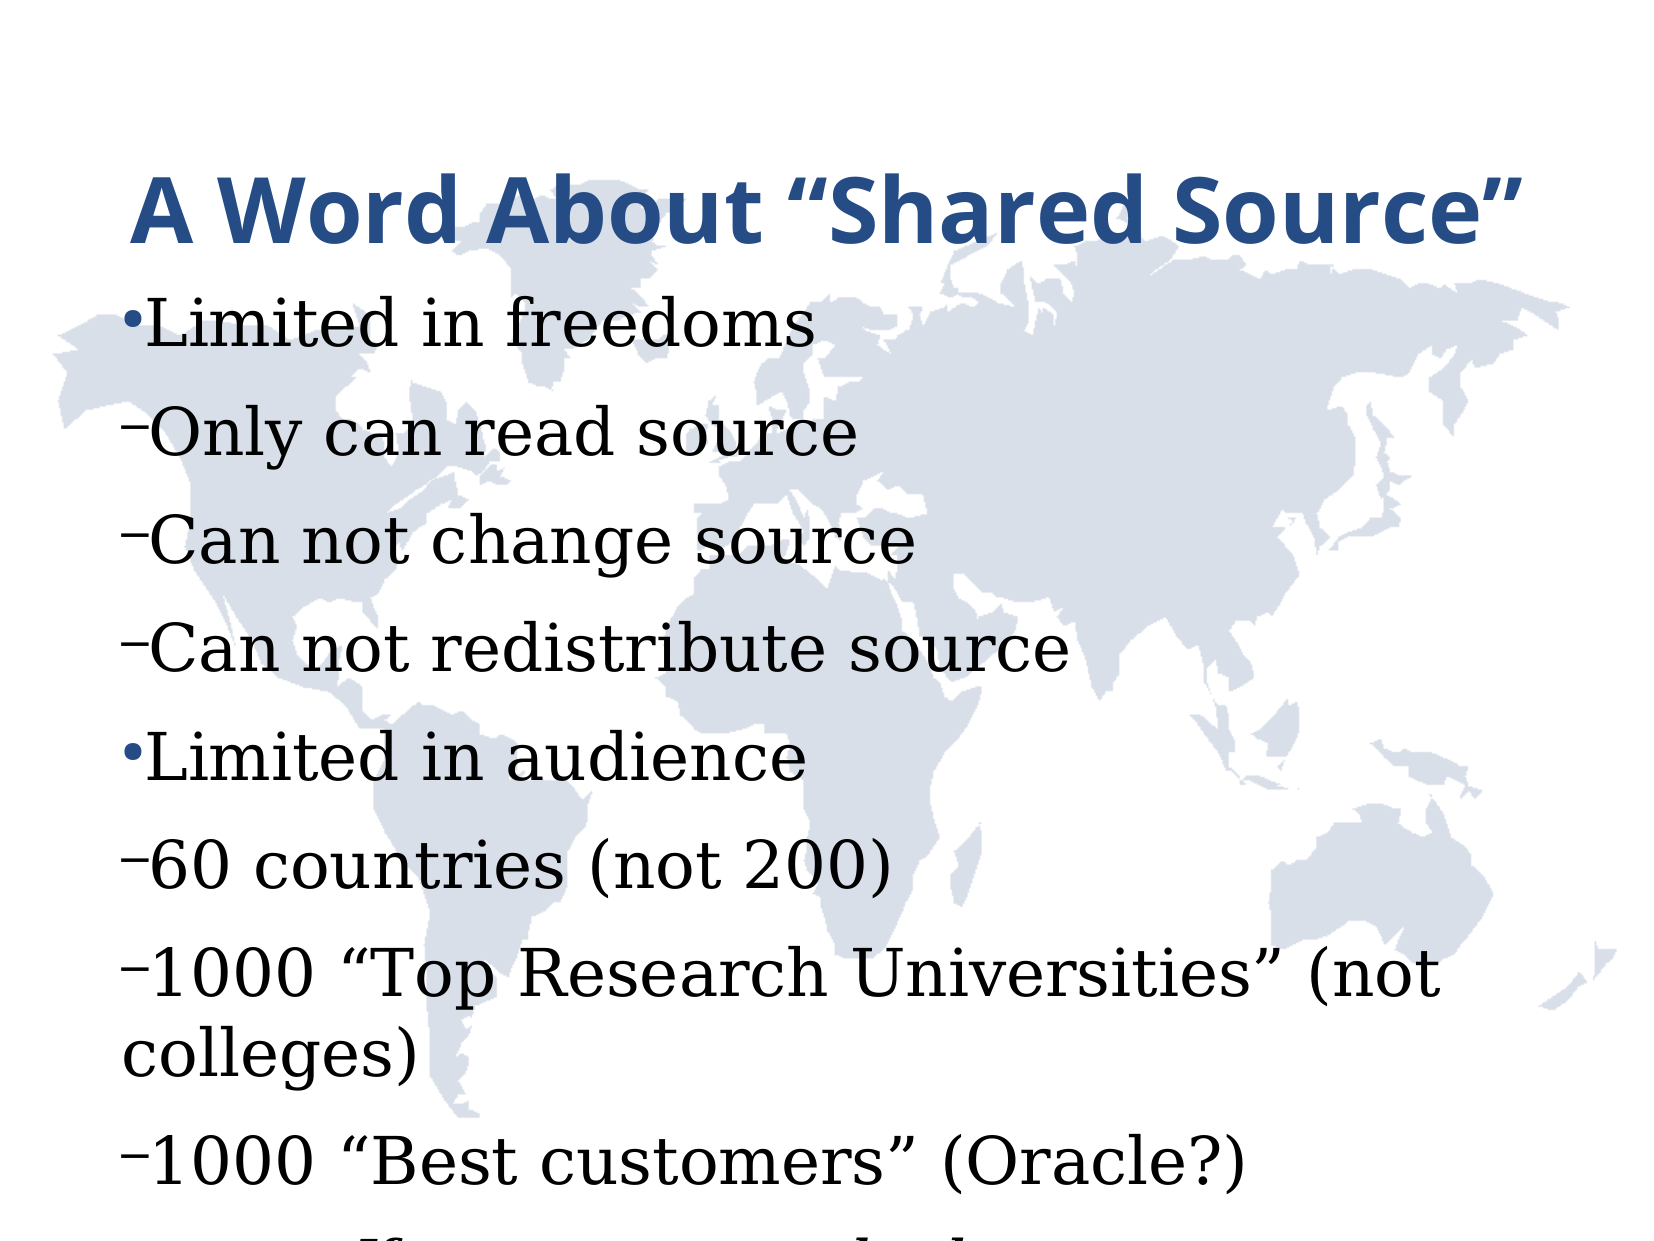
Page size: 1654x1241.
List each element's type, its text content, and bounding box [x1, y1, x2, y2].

list Limited in freedoms Only can read source Can not change source Can not redistribute source Limited in audience 60 countries (not 200) 1000 “Top Research Universities” (not colleges) 1000 “Best customers” (Oracle?) If you are not completely open, you are more than completely closed. [121, 280, 1534, 1241]
title A Word About “Shared Source” [121, 102, 1534, 280]
